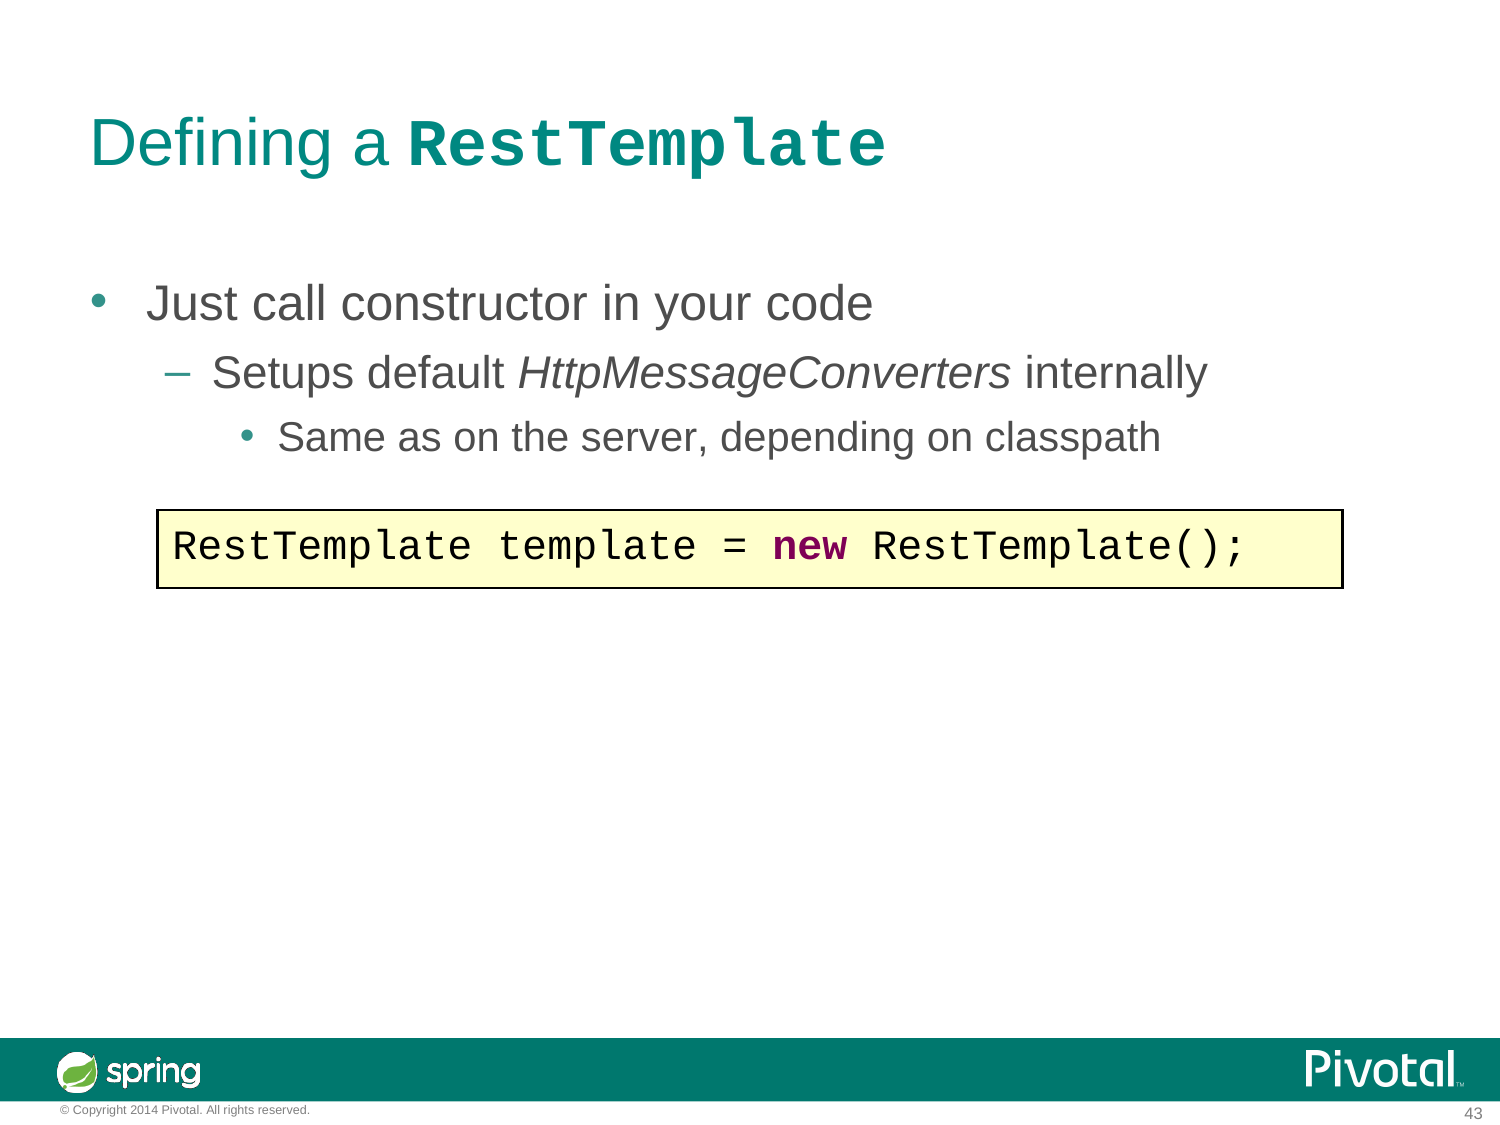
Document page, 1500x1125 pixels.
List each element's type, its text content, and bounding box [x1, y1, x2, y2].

title Defining a RestTemplate [75, 45, 1426, 233]
list Just call constructor in your code Setups default HttpMessageConverters internally Same as on the server, depending on classpath [75, 262, 1426, 1005]
picture [1306, 1050, 1464, 1087]
list [103, 452, 1394, 738]
picture [32, 1041, 210, 1103]
